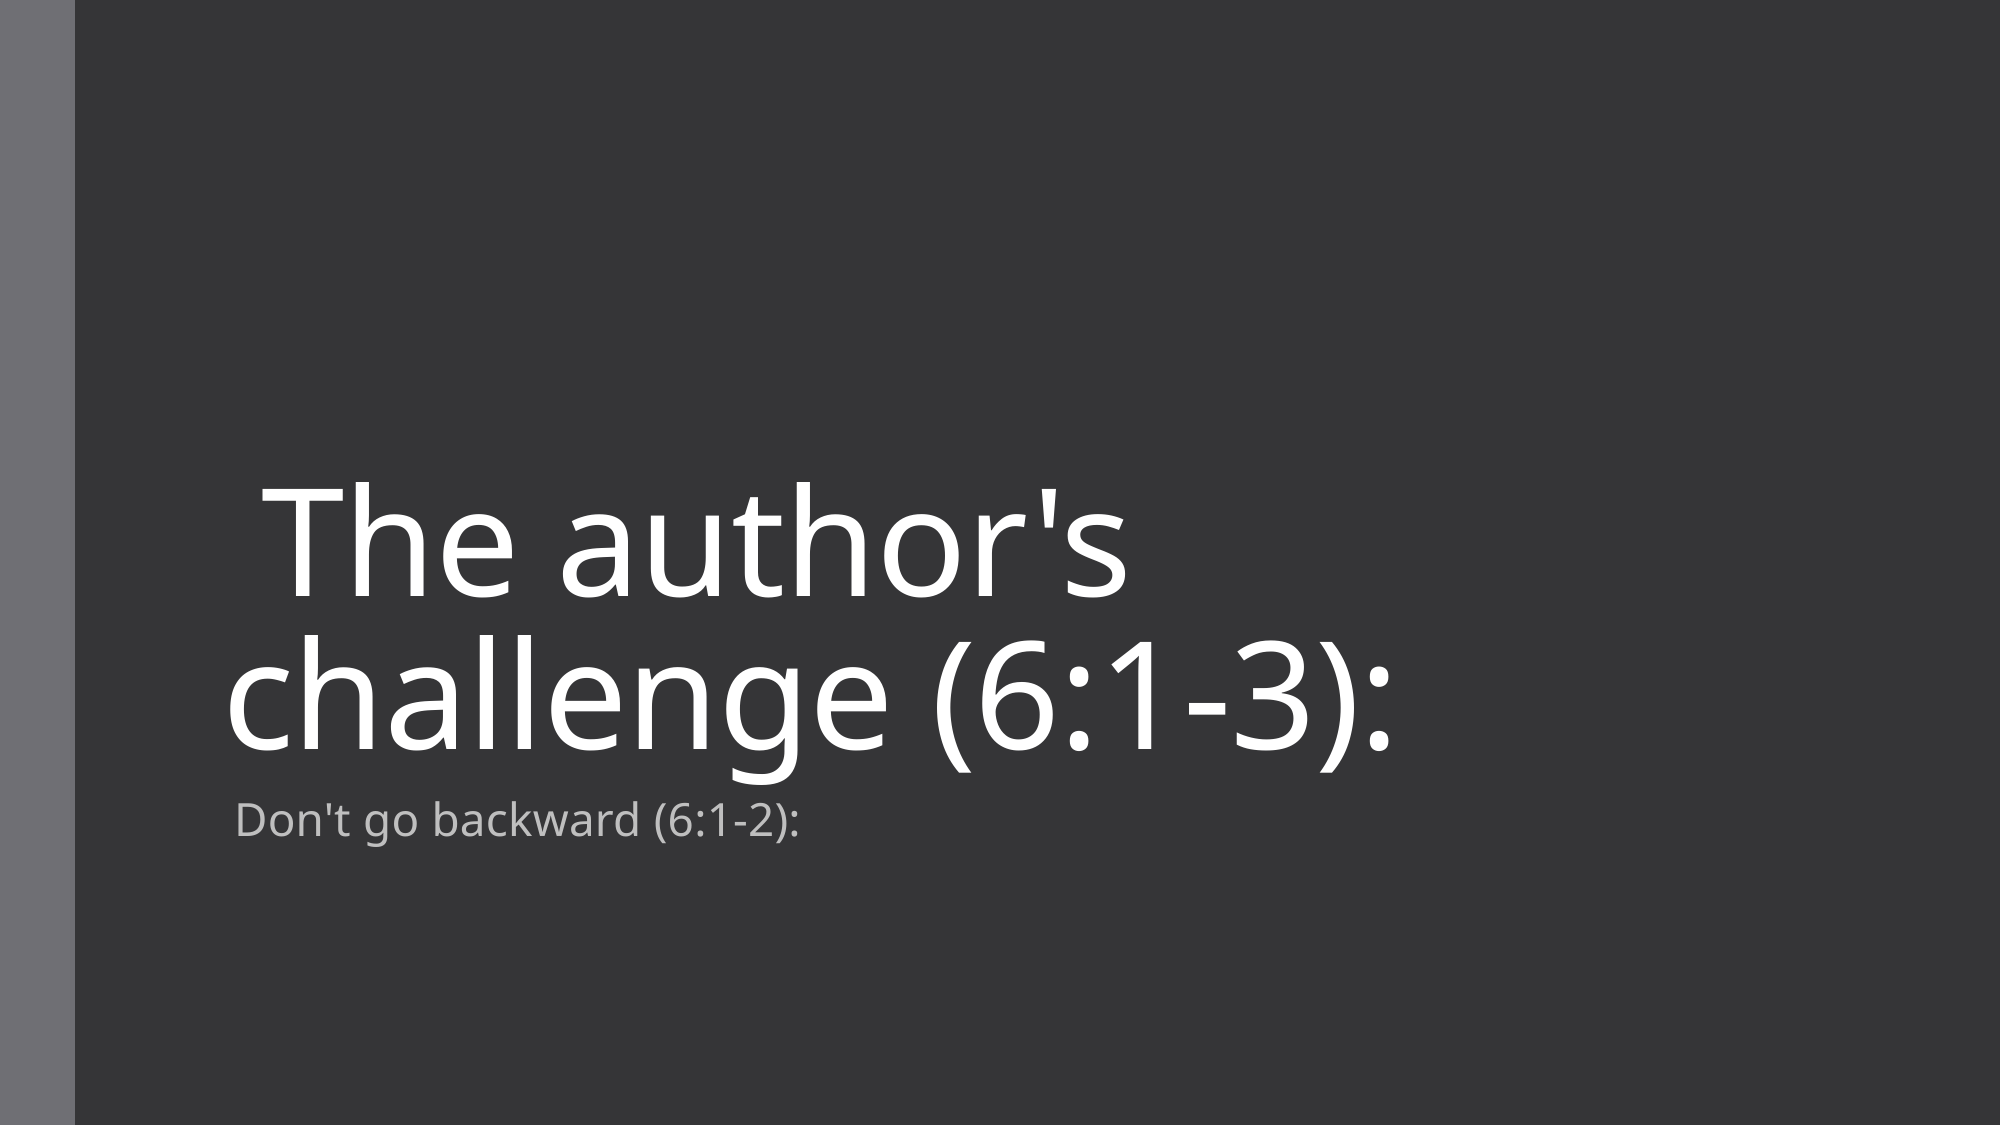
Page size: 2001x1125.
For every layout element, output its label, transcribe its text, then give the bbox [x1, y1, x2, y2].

title The author's challenge (6:1-3): [206, 124, 1752, 787]
subtitle Don't go backward (6:1-2): [206, 787, 1752, 1066]
